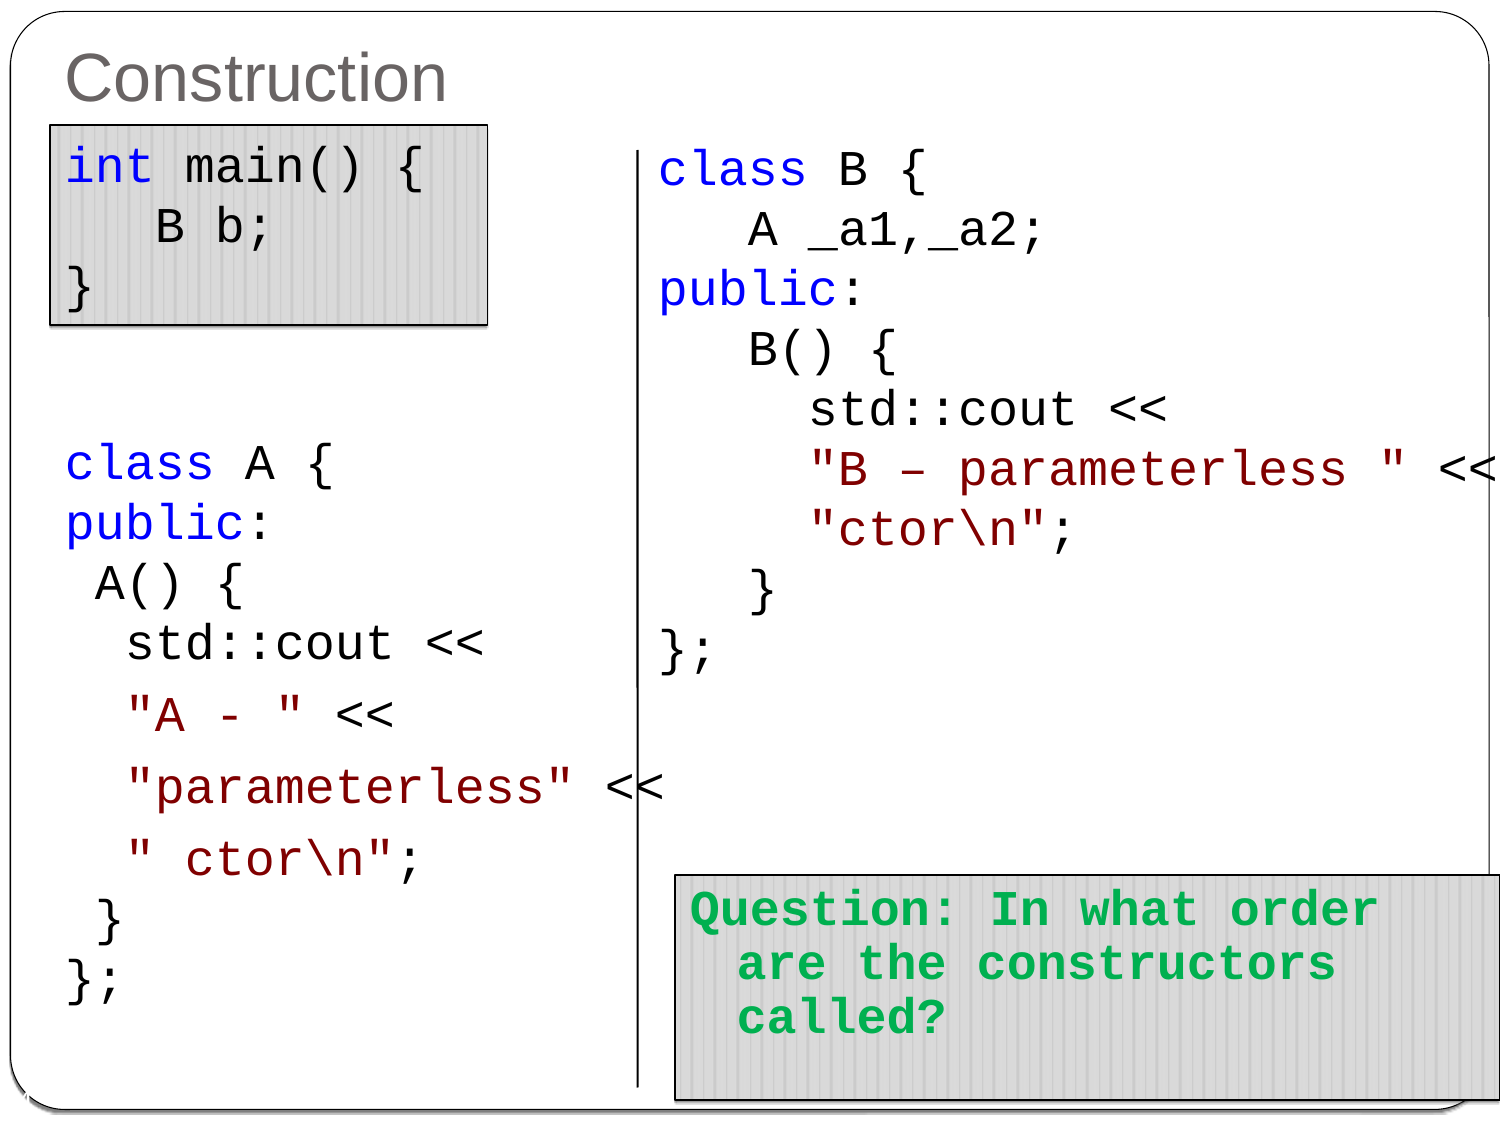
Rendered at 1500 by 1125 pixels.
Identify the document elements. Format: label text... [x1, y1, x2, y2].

list class A { public: A() { std::cout << "A - " << "parameterless" << " ctor\n"; } }; [50, 350, 1500, 1113]
text_box int main() { B b; } [49, 125, 488, 325]
text_box class B { A _a1,_a2; public: B() { std::cout << "B – parameterless " << "ctor\n"; } }; [627, 112, 1500, 698]
title Construction [50, 24, 1450, 130]
slide_number <number> [0, 1074, 50, 1125]
text_box Question: In what order are the constructors called? [674, 874, 1500, 1100]
